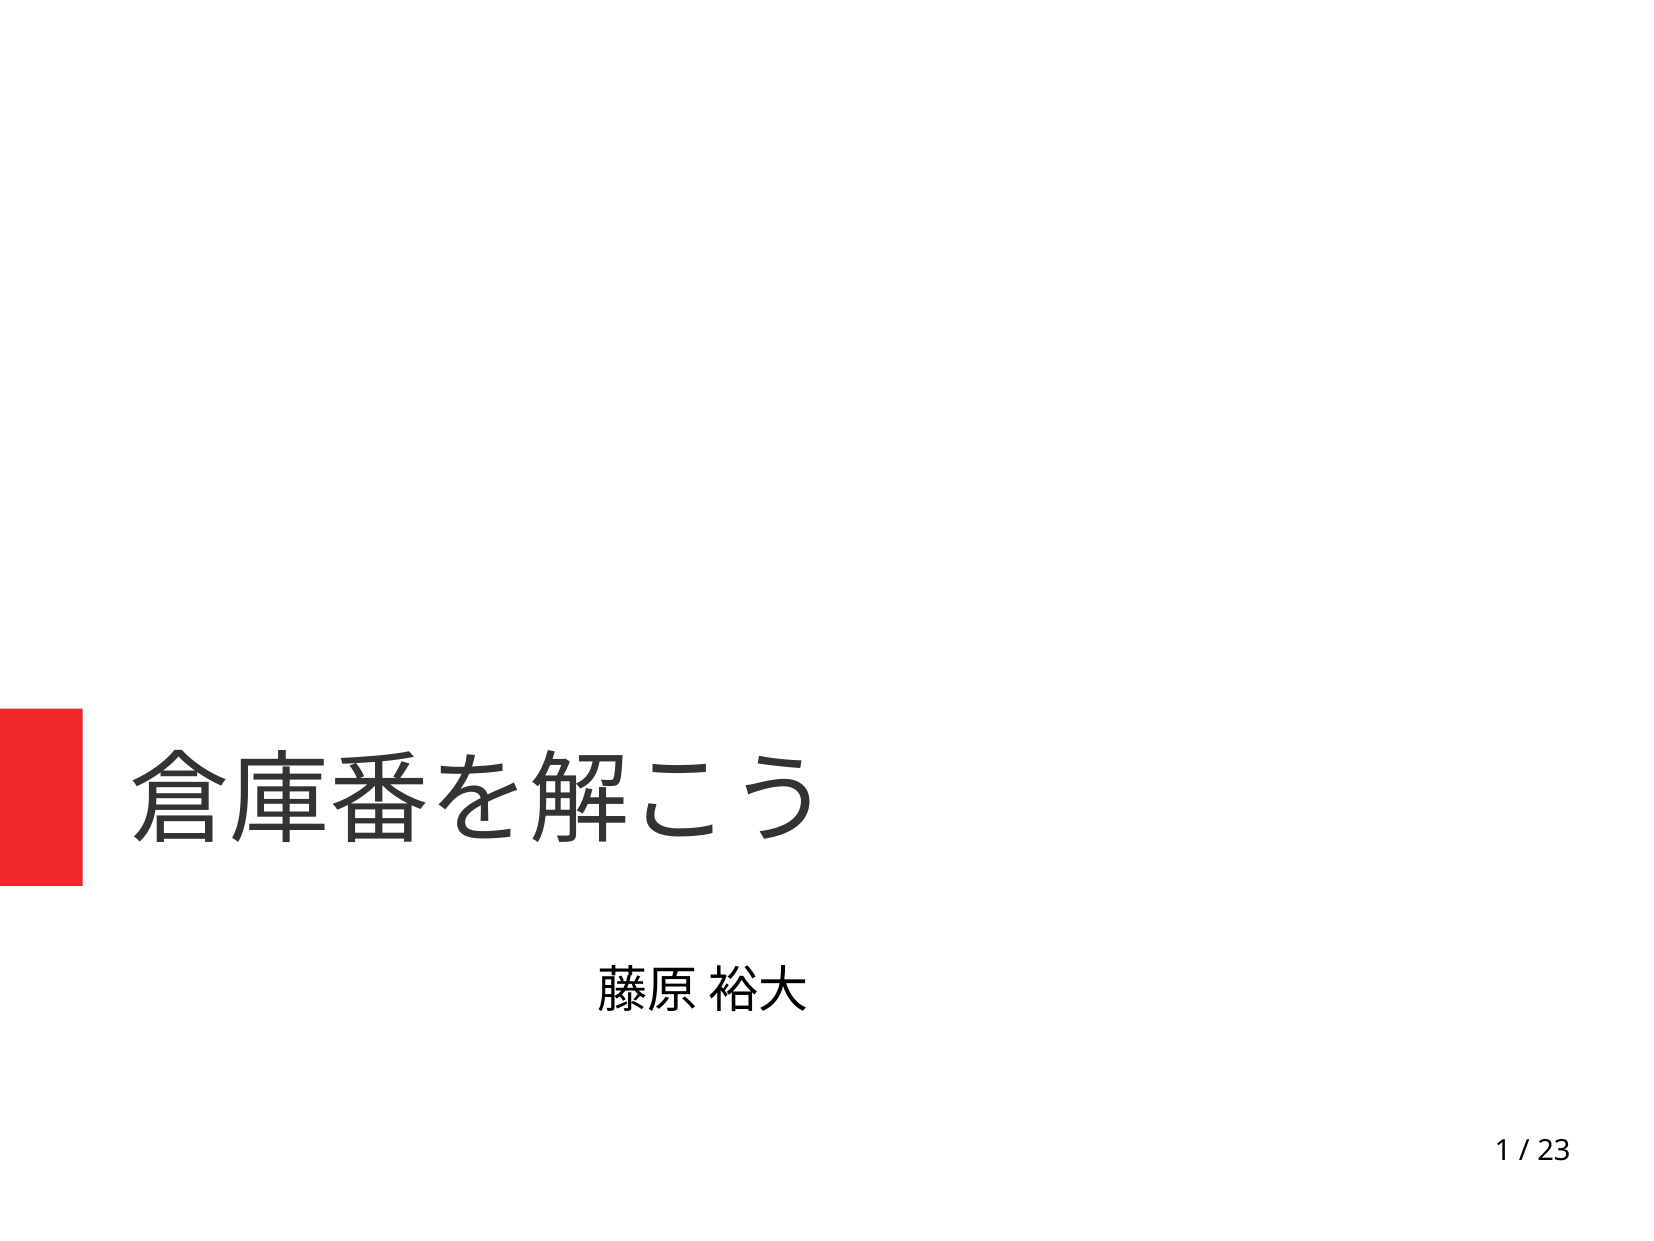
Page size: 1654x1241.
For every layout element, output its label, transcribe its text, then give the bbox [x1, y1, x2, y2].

subtitle 藤原 裕大 [555, 944, 851, 1028]
title 倉庫番を解こう [129, 655, 1536, 928]
